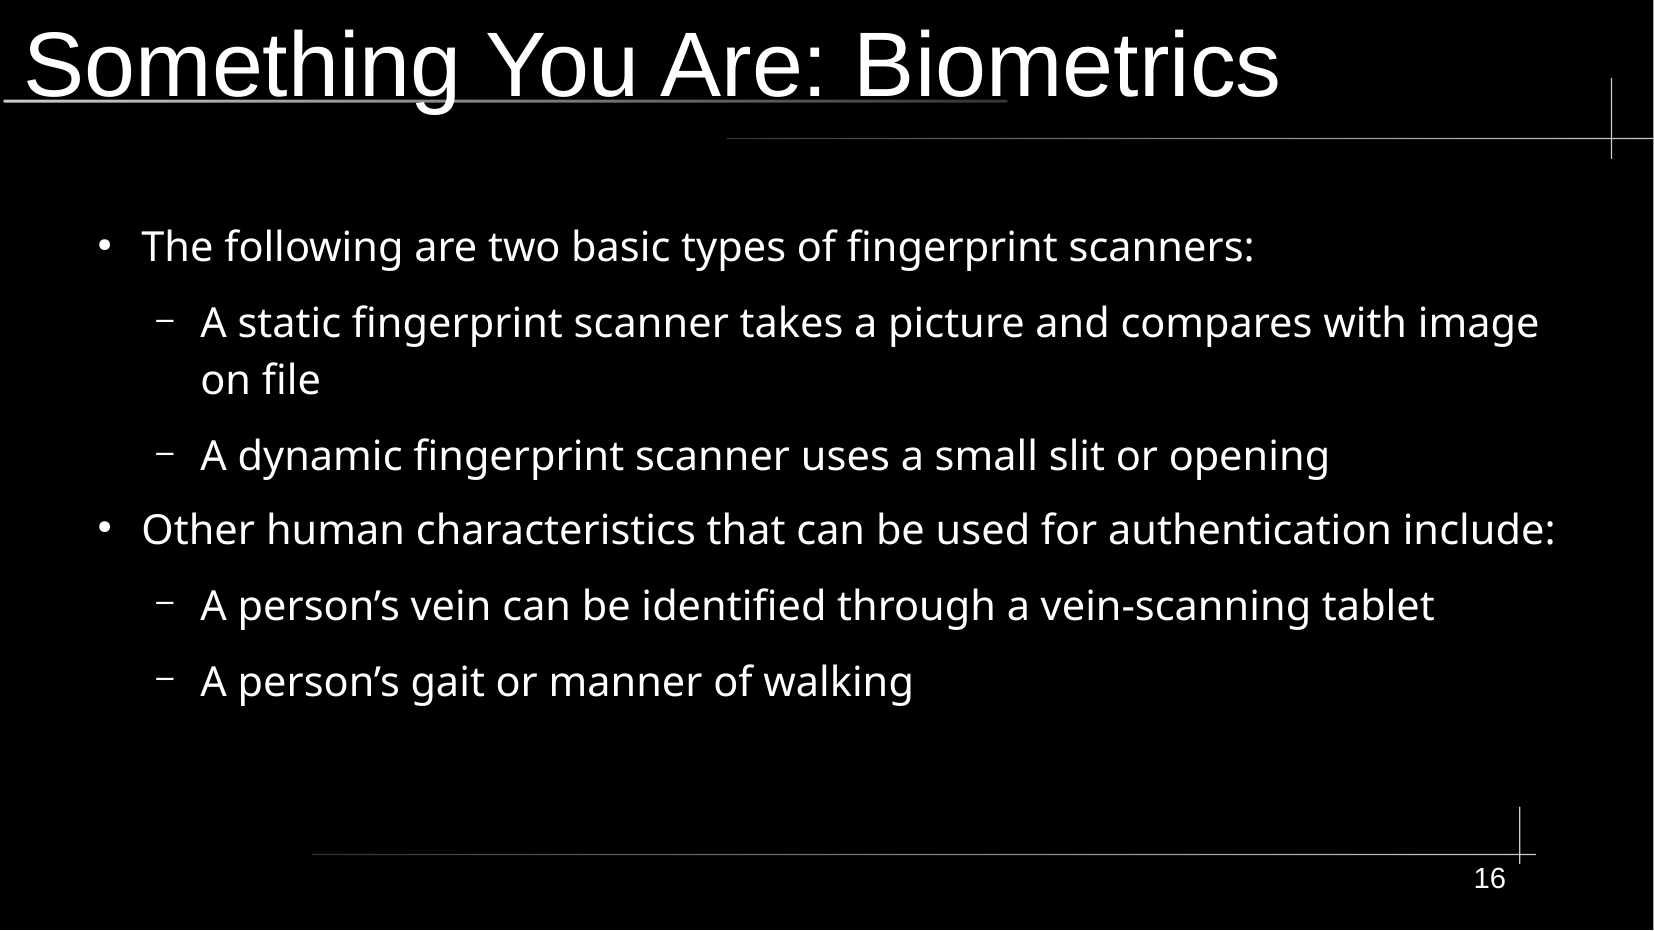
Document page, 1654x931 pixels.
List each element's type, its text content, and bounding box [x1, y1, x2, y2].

list The following are two basic types of fingerprint scanners: A static fingerprint scanner takes a picture and compares with image on file A dynamic fingerprint scanner uses a small slit or opening Other human characteristics that can be used for authentication include: A person’s vein can be identified through a vein-scanning tablet A person’s gait or manner of walking [82, 217, 1571, 758]
title Something You Are: Biometrics [23, 11, 1589, 119]
